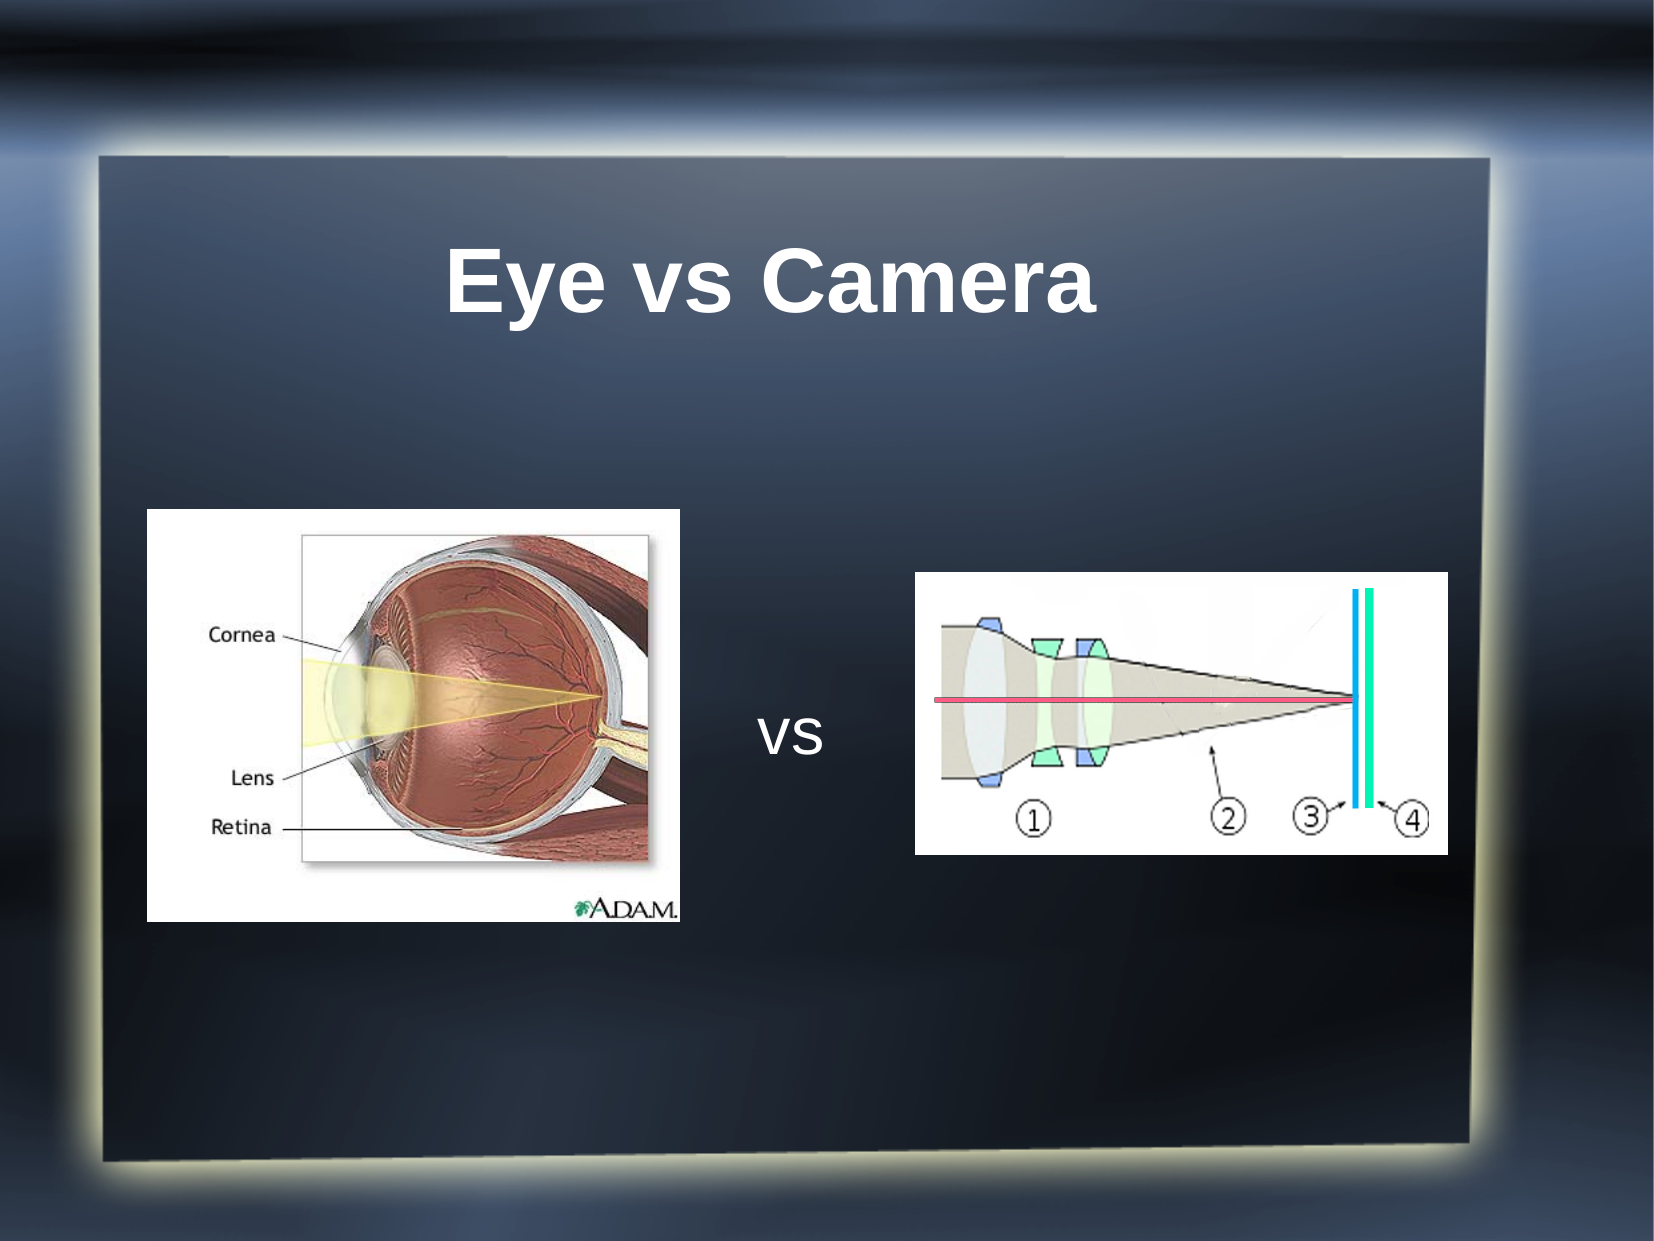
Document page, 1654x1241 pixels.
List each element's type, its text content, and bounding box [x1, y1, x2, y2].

title Eye vs Camera [124, 177, 1418, 384]
subtitle vs [135, 442, 1447, 1020]
picture [0, 0, 1654, 1241]
